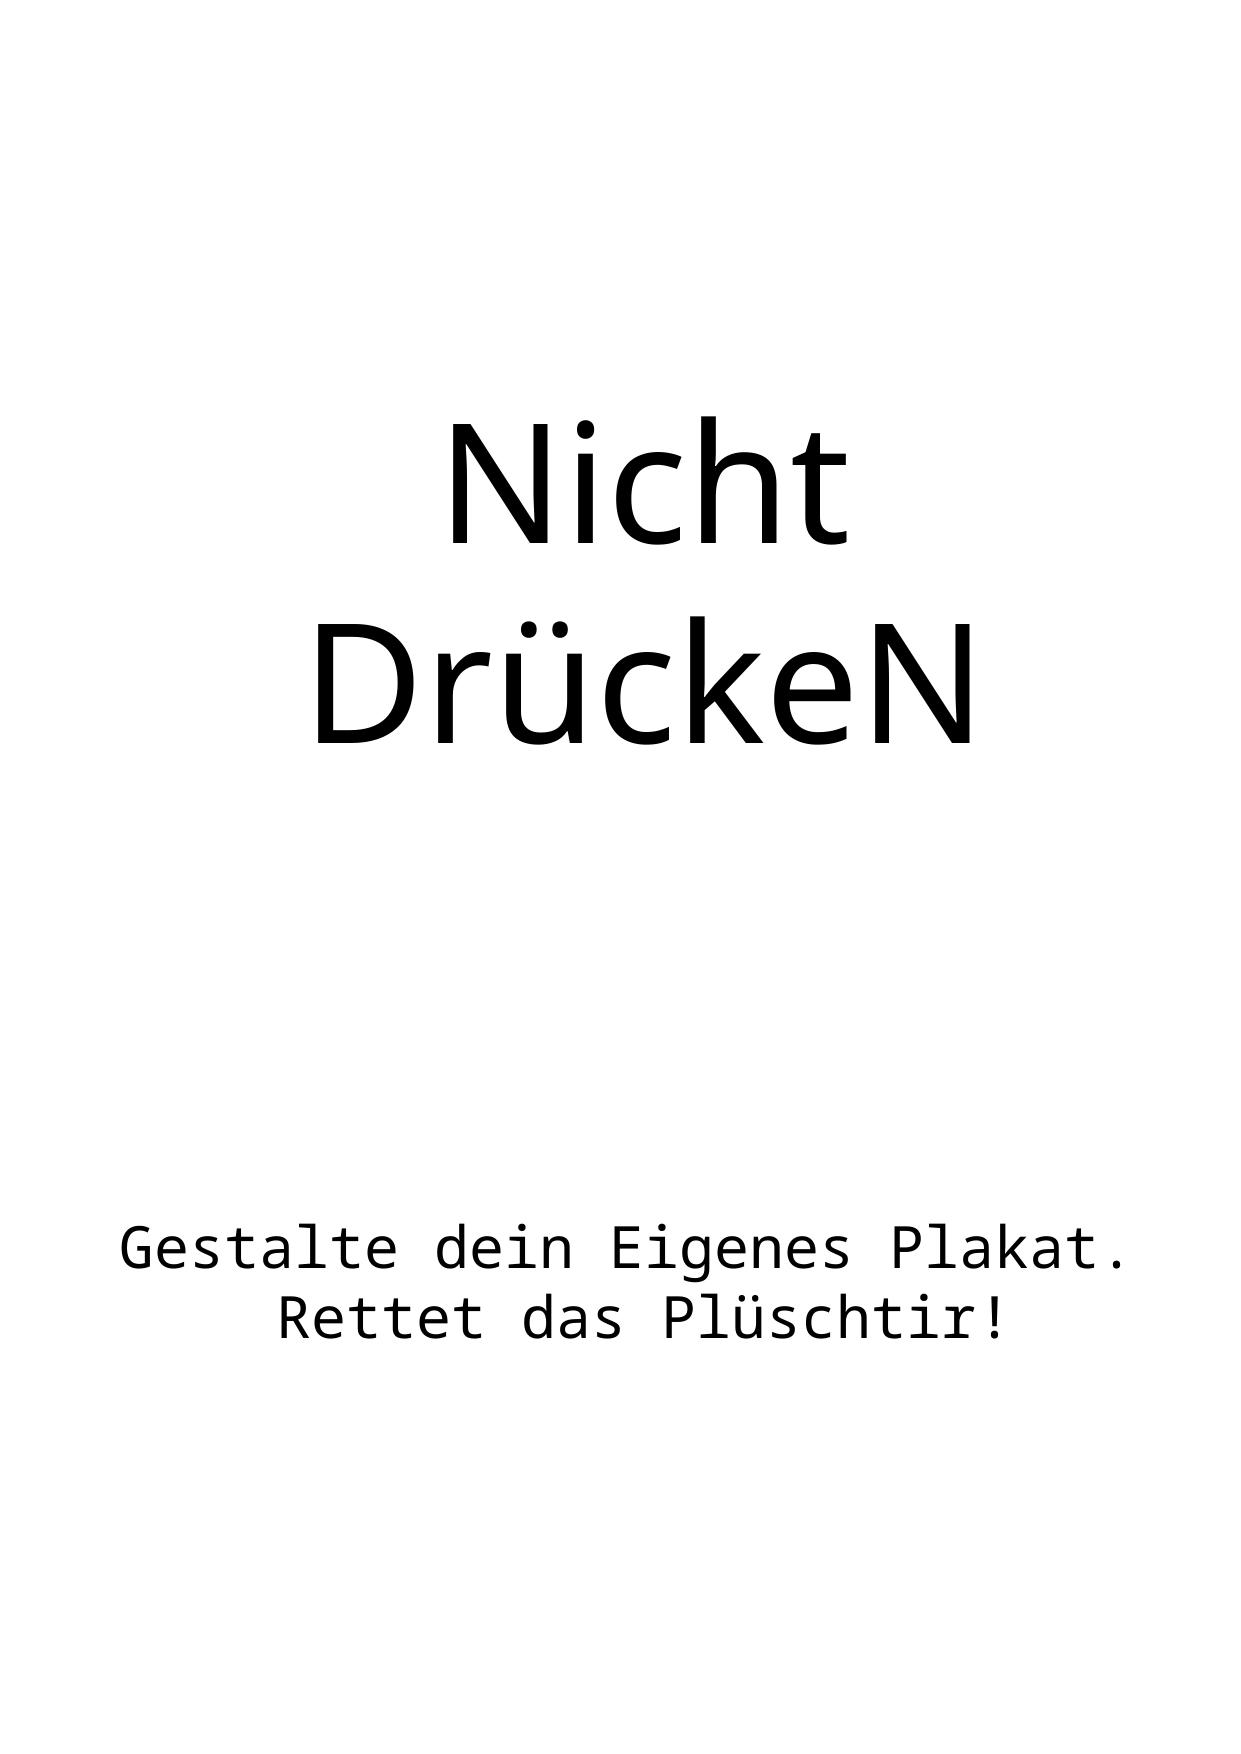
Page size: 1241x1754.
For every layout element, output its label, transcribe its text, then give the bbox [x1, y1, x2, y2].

text_box Gestalte dein Eigenes Plakat. Rettet das Plüschtir! [79, 1202, 1210, 1359]
text_box Nicht DrückeN [79, 266, 1210, 787]
